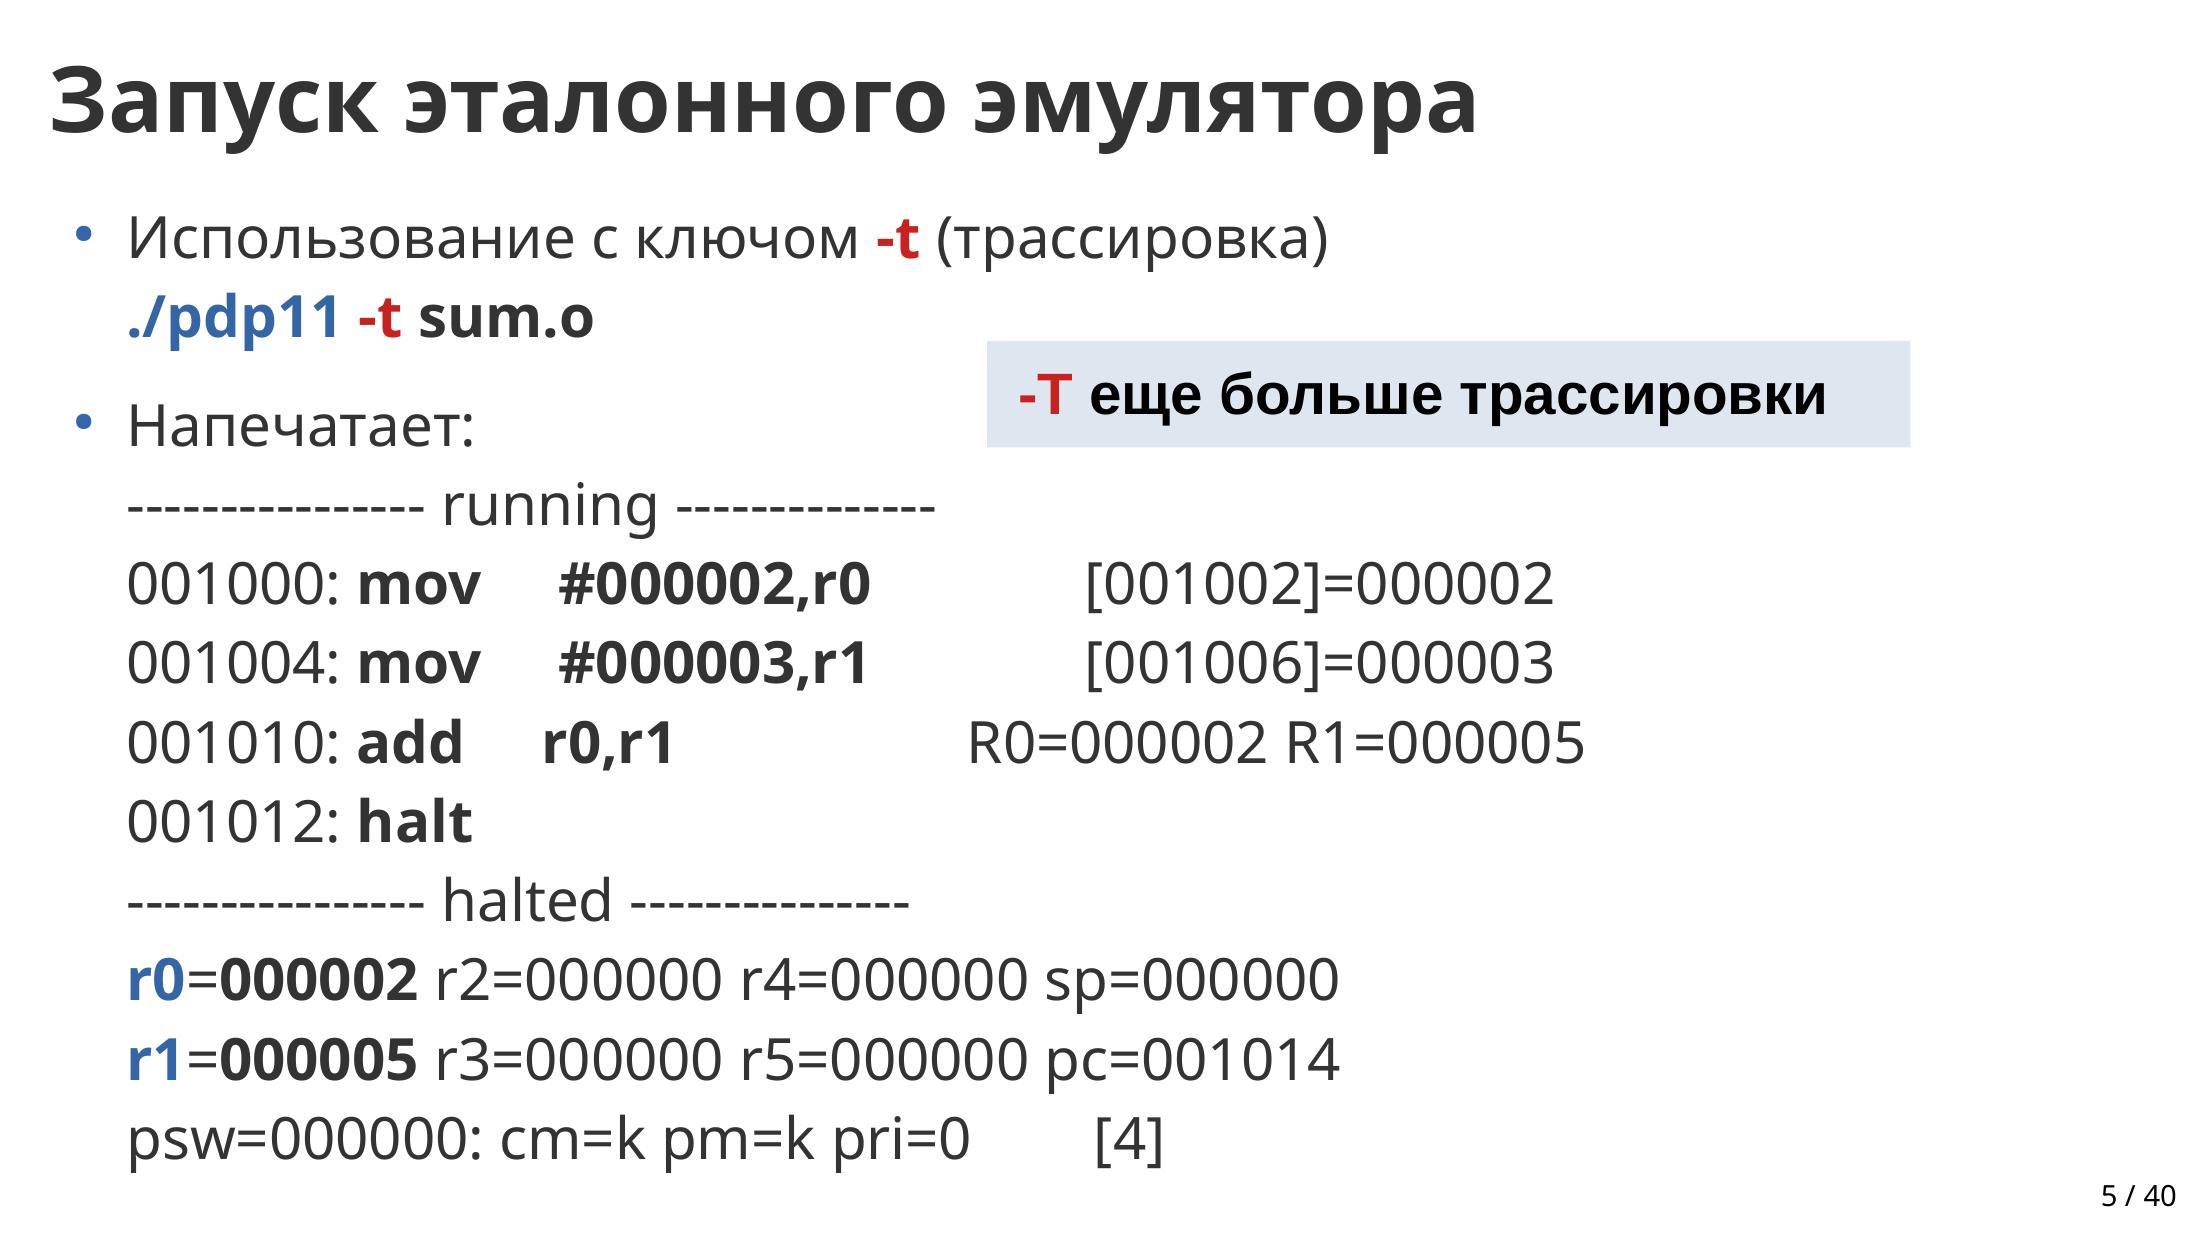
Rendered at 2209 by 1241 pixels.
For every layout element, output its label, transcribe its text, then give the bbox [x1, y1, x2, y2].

text_box -T еще больше трассировки [987, 340, 1911, 448]
list Использование с ключом -t (трассировка) ./pdp11 -t sum.o Напечатает: ---------------- running -------------- 001000: mov #000002,r0 [001002]=000002 001004: mov #000003,r1 [001006]=000003 001010: add r0,r1 R0=000002 R1=000005 001012: halt ---------------- halted --------------- r0=000002 r2=000000 r4=000000 sp=000000 r1=000005 r3=000000 r5=000000 pc=001014 psw=000000: cm=k pm=k pri=0 [4] [55, 195, 1690, 1177]
title Запуск эталонного эмулятора [48, 34, 2174, 160]
